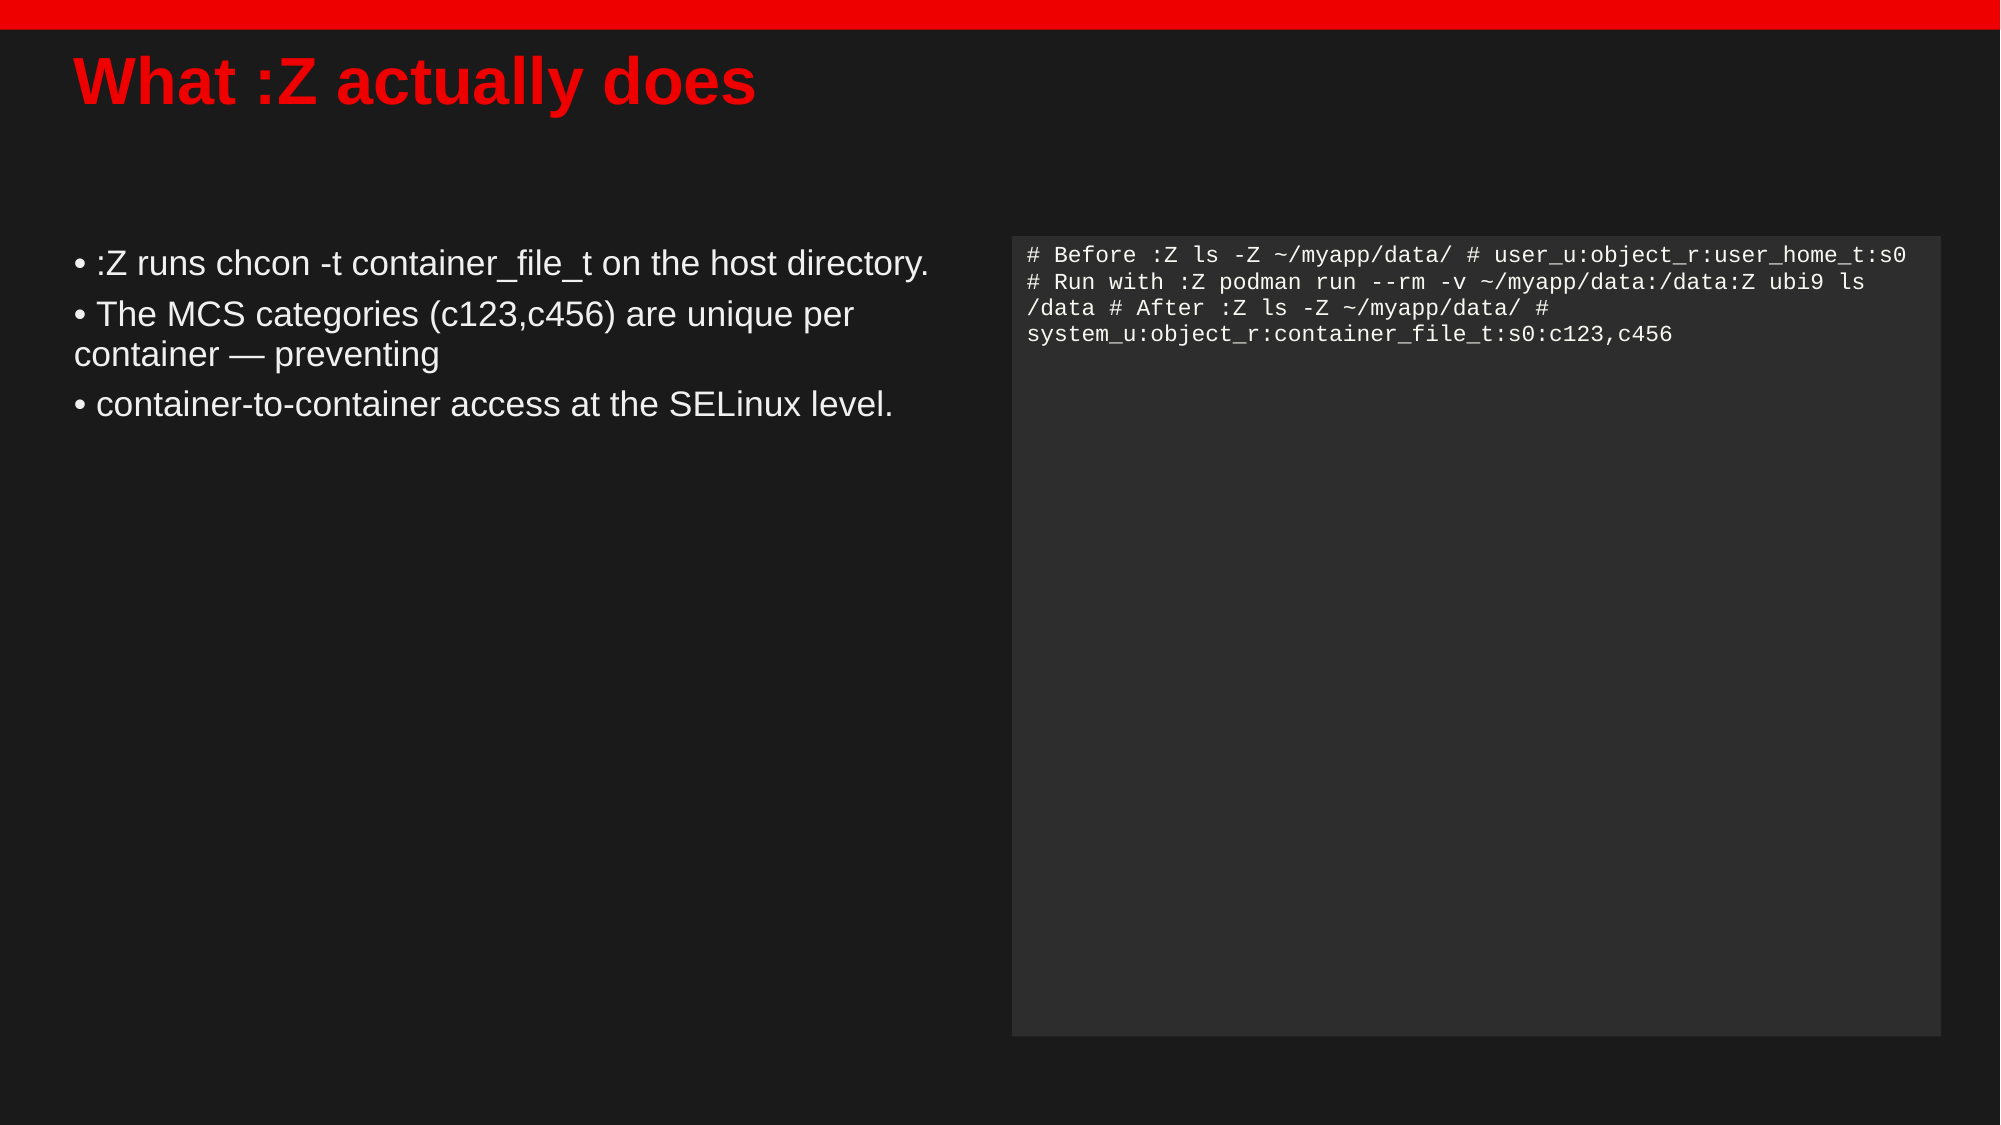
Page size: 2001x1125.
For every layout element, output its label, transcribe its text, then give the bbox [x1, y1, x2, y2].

text_box What :Z actually does [59, 36, 1942, 208]
text_box • :Z runs chcon -t container_file_t on the host directory. • The MCS categories (c123,c456) are unique per container — preventing • container-to-container access at the SELinux level. [59, 236, 989, 1037]
text_box [0, 0, 2001, 30]
text_box # Before :Z ls -Z ~/myapp/data/ # user_u:object_r:user_home_t:s0 # Run with :Z podman run --rm -v ~/myapp/data:/data:Z ubi9 ls /data # After :Z ls -Z ~/myapp/data/ # system_u:object_r:container_file_t:s0:c123,c456 [1011, 236, 1942, 1037]
